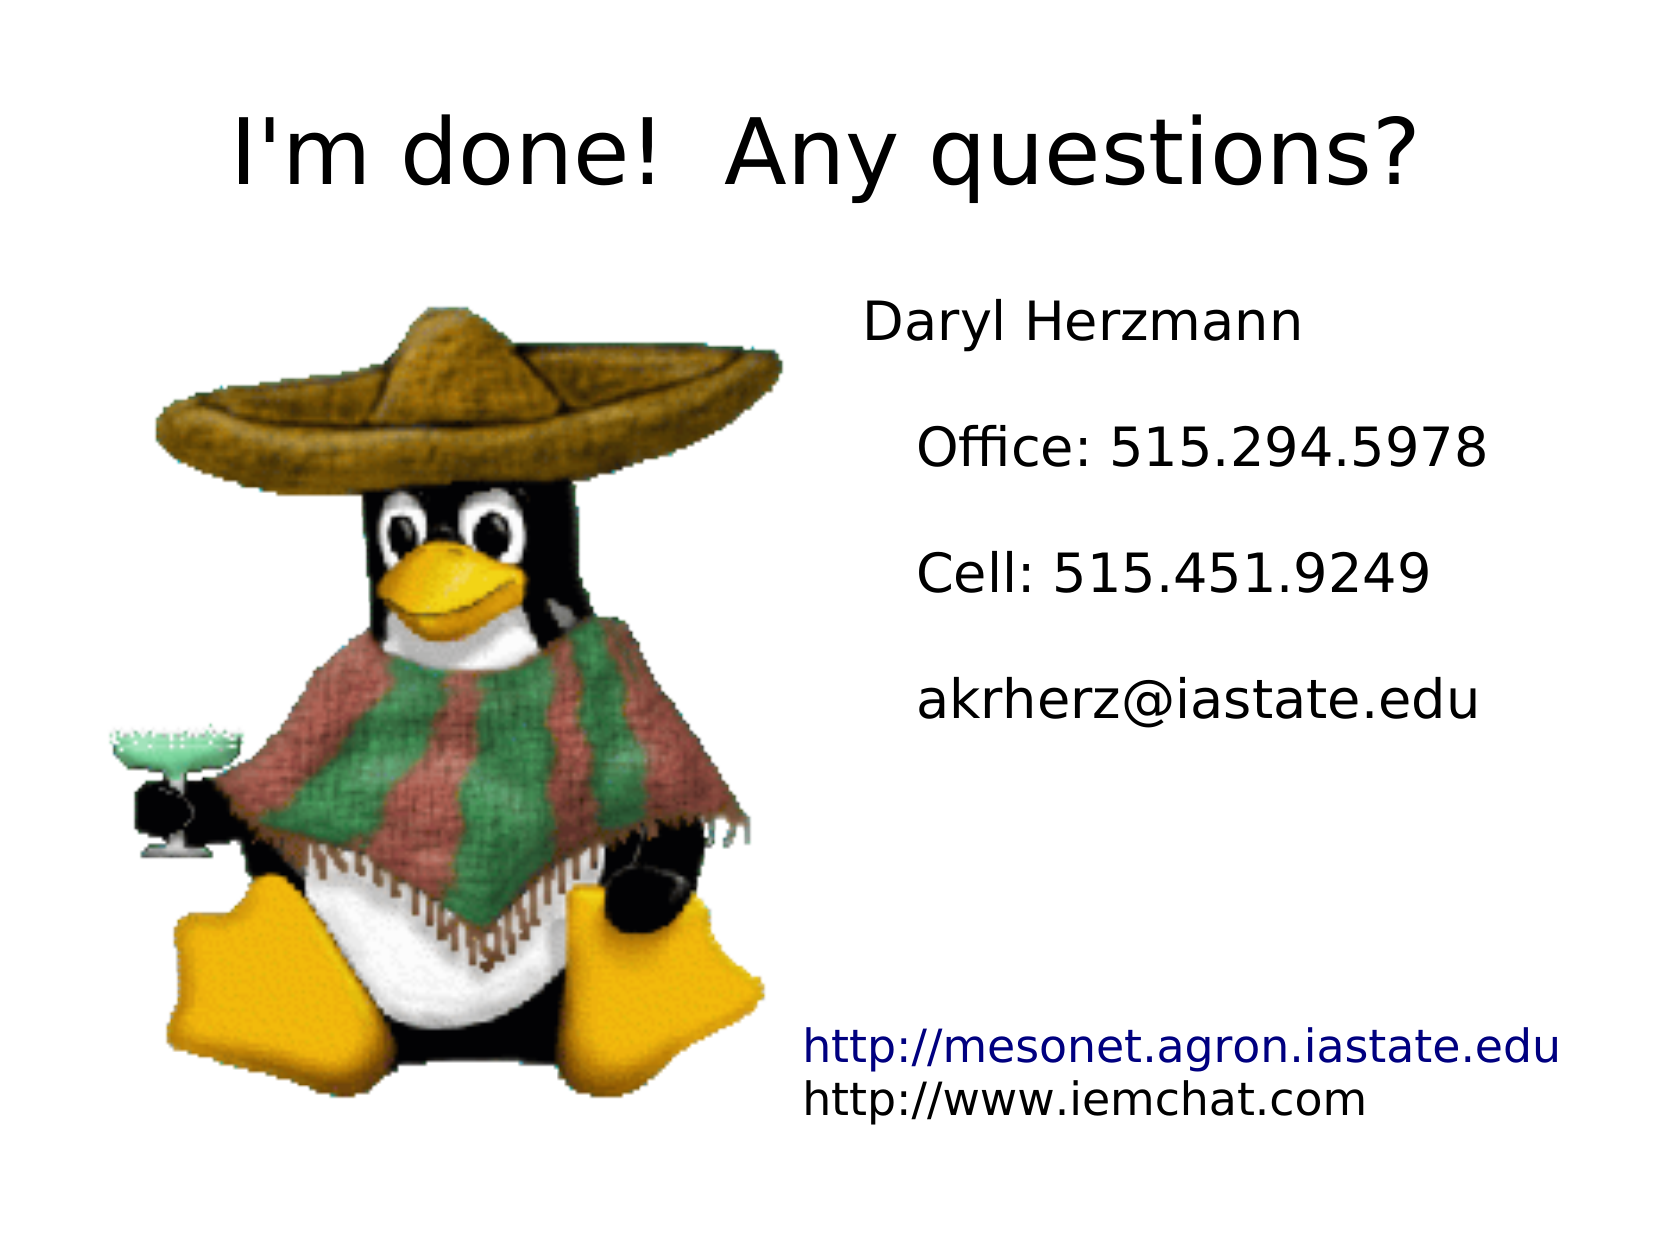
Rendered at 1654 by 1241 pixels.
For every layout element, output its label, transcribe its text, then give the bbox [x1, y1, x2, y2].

text_box http://mesonet.agron.iastate.edu http://www.iemchat.com [787, 1012, 1563, 1134]
picture [96, 290, 795, 1109]
title I'm done! Any questions? [82, 49, 1571, 257]
list Daryl Herzmann Office: 515.294.5978 Cell: 515.451.9249 akrherz@iastate.edu [845, 290, 1572, 1109]
